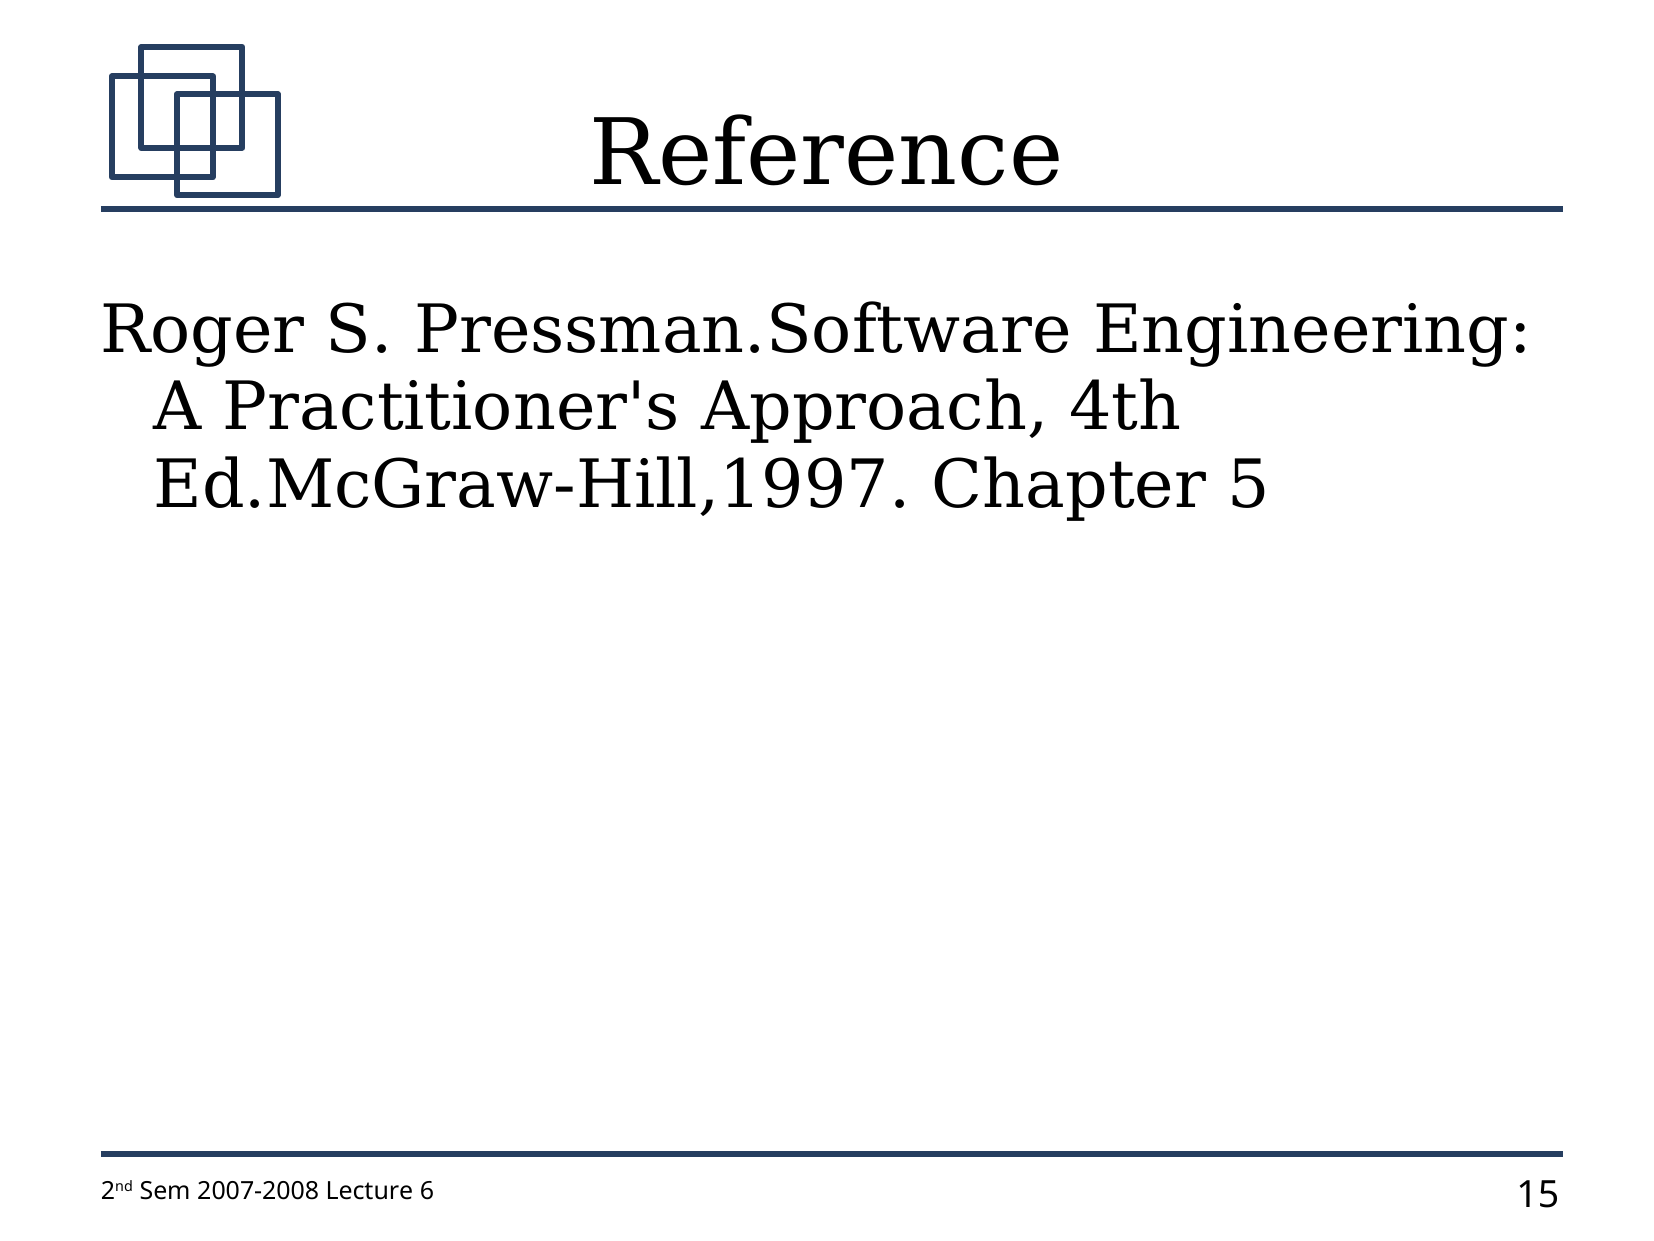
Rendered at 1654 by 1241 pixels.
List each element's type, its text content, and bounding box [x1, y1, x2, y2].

title Reference [82, 49, 1571, 257]
list Roger S. Pressman.Software Engineering: A Practitioner's Approach, 4th Ed.McGraw-Hill,1997. Chapter 5 [82, 290, 1571, 1109]
